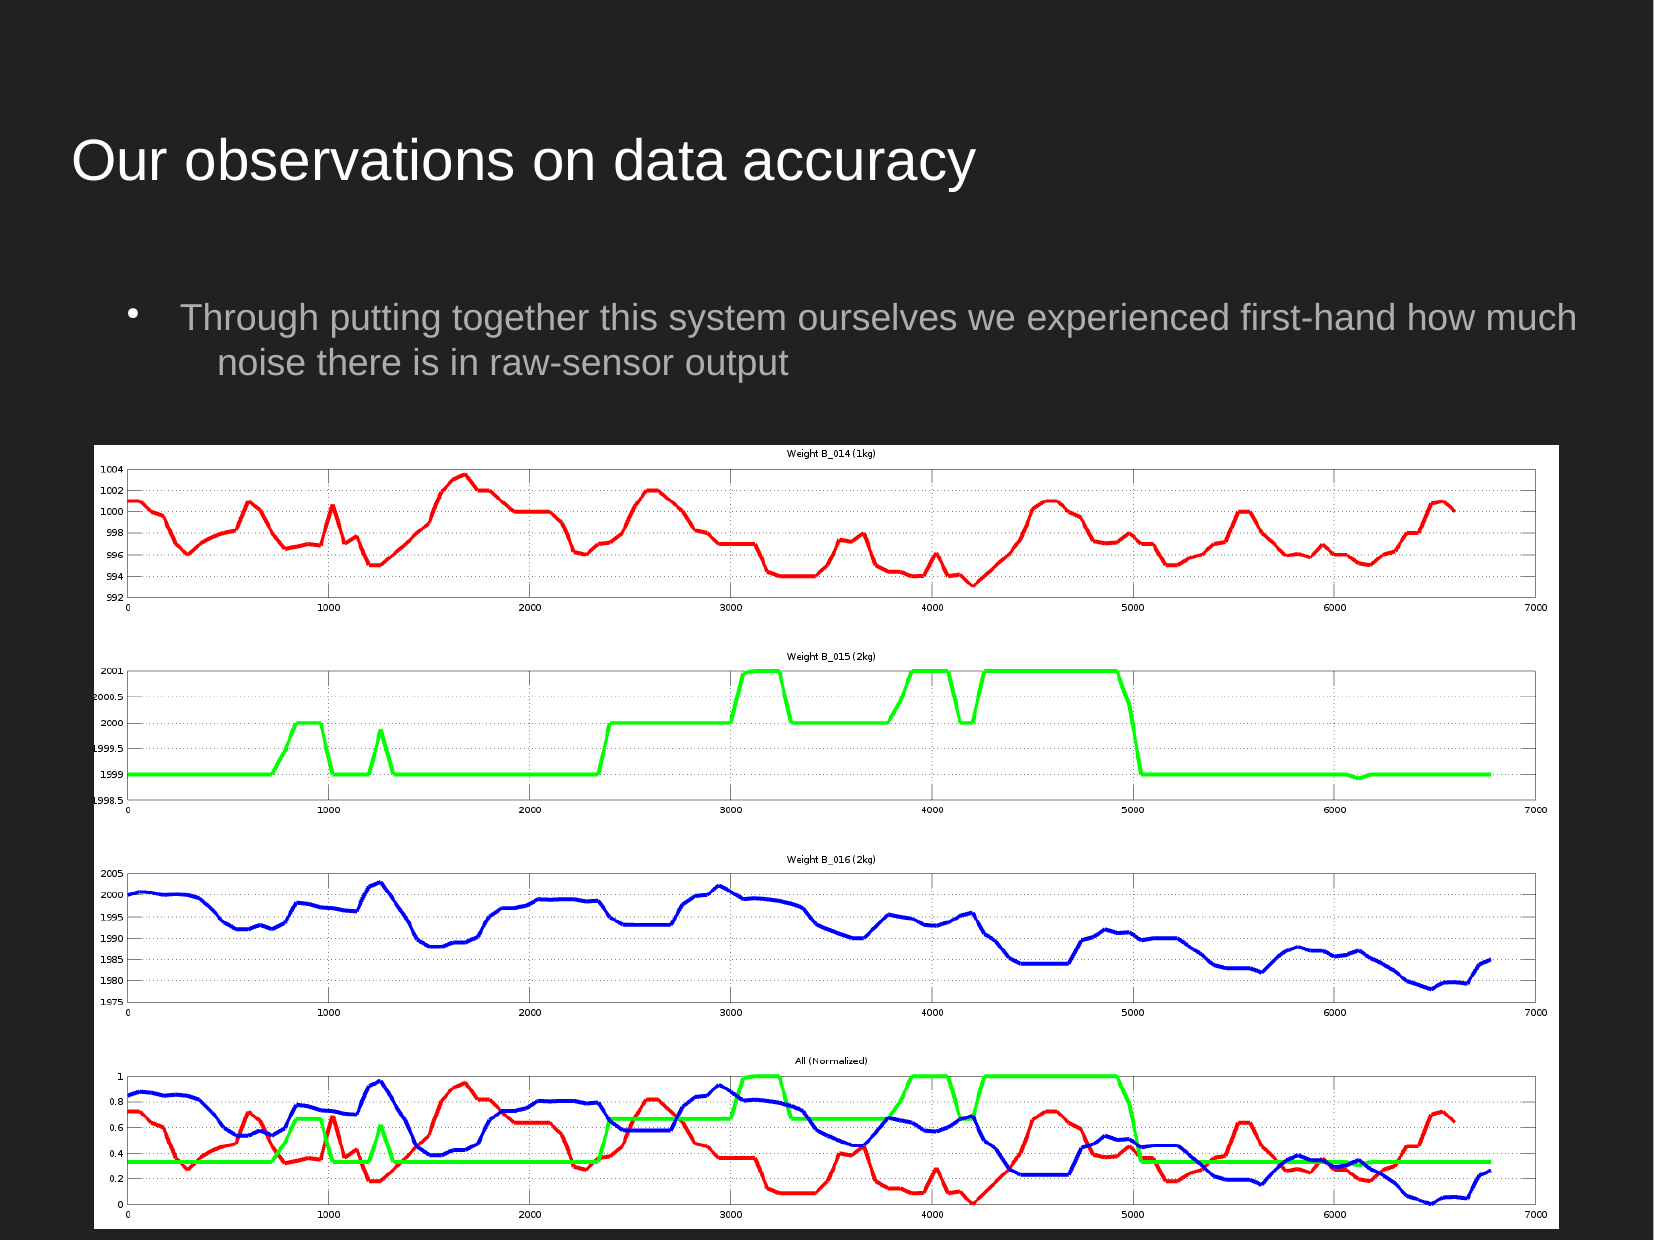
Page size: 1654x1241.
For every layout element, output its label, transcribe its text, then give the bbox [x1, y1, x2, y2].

title Our observations on data accuracy [56, 107, 1598, 246]
list Through putting together this system ourselves we experienced first-hand how much noise there is in raw-sensor output [56, 277, 1598, 1102]
picture [94, 445, 1559, 1229]
